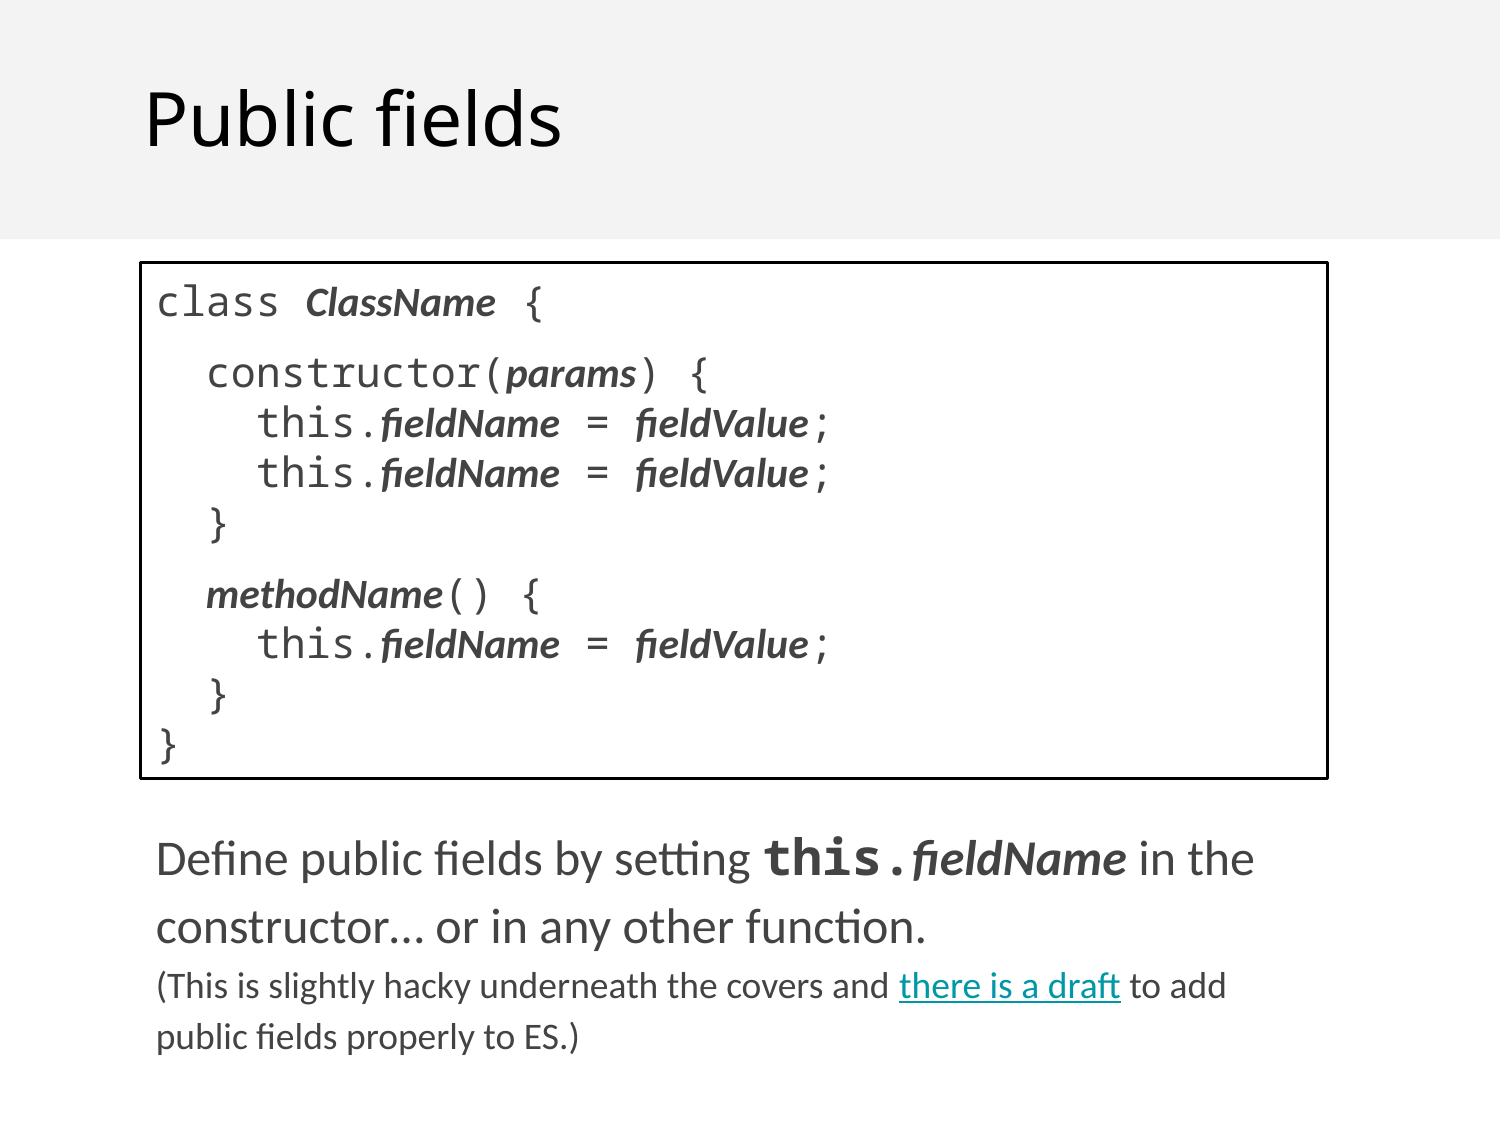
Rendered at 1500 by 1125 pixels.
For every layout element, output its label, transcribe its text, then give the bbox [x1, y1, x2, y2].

title Public fields [128, 56, 1372, 183]
text_box class ClassName { constructor(params) { this.fieldName = fieldValue; this.fieldName = fieldValue; } methodName() { this.fieldName = fieldValue; } } [140, 262, 1328, 779]
list Define public fields by setting this.fieldName in the constructor… or in any other function. (This is slightly hacky underneath the covers and there is a draft to add public fields properly to ES.) [140, 800, 1328, 1066]
